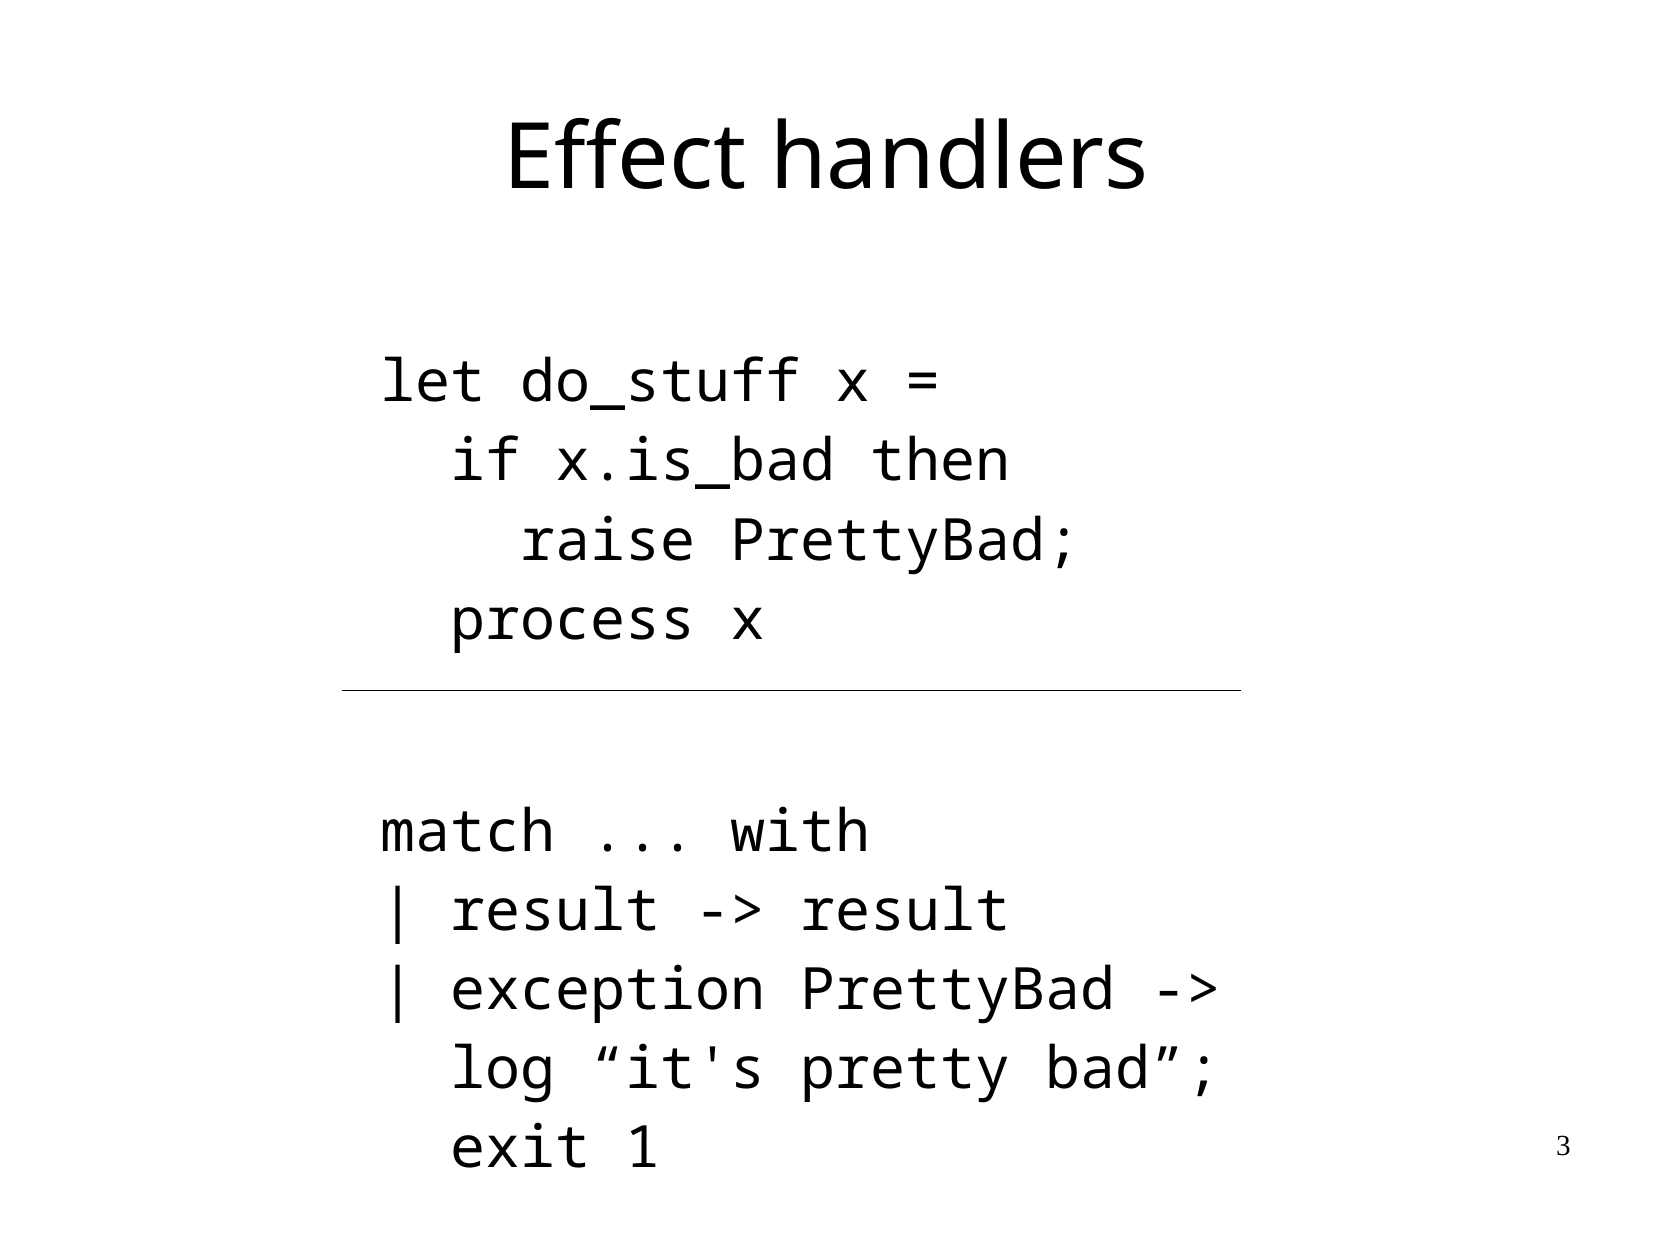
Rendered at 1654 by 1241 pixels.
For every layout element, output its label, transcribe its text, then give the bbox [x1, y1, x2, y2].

text_box let do_stuff x = if x.is_bad then raise PrettyBad; process x [366, 331, 1116, 618]
text_box match ... with | result -> result | exception PrettyBad -> log “it's pretty bad”; exit 1 [366, 781, 1236, 1135]
title Effect handlers [82, 49, 1571, 257]
